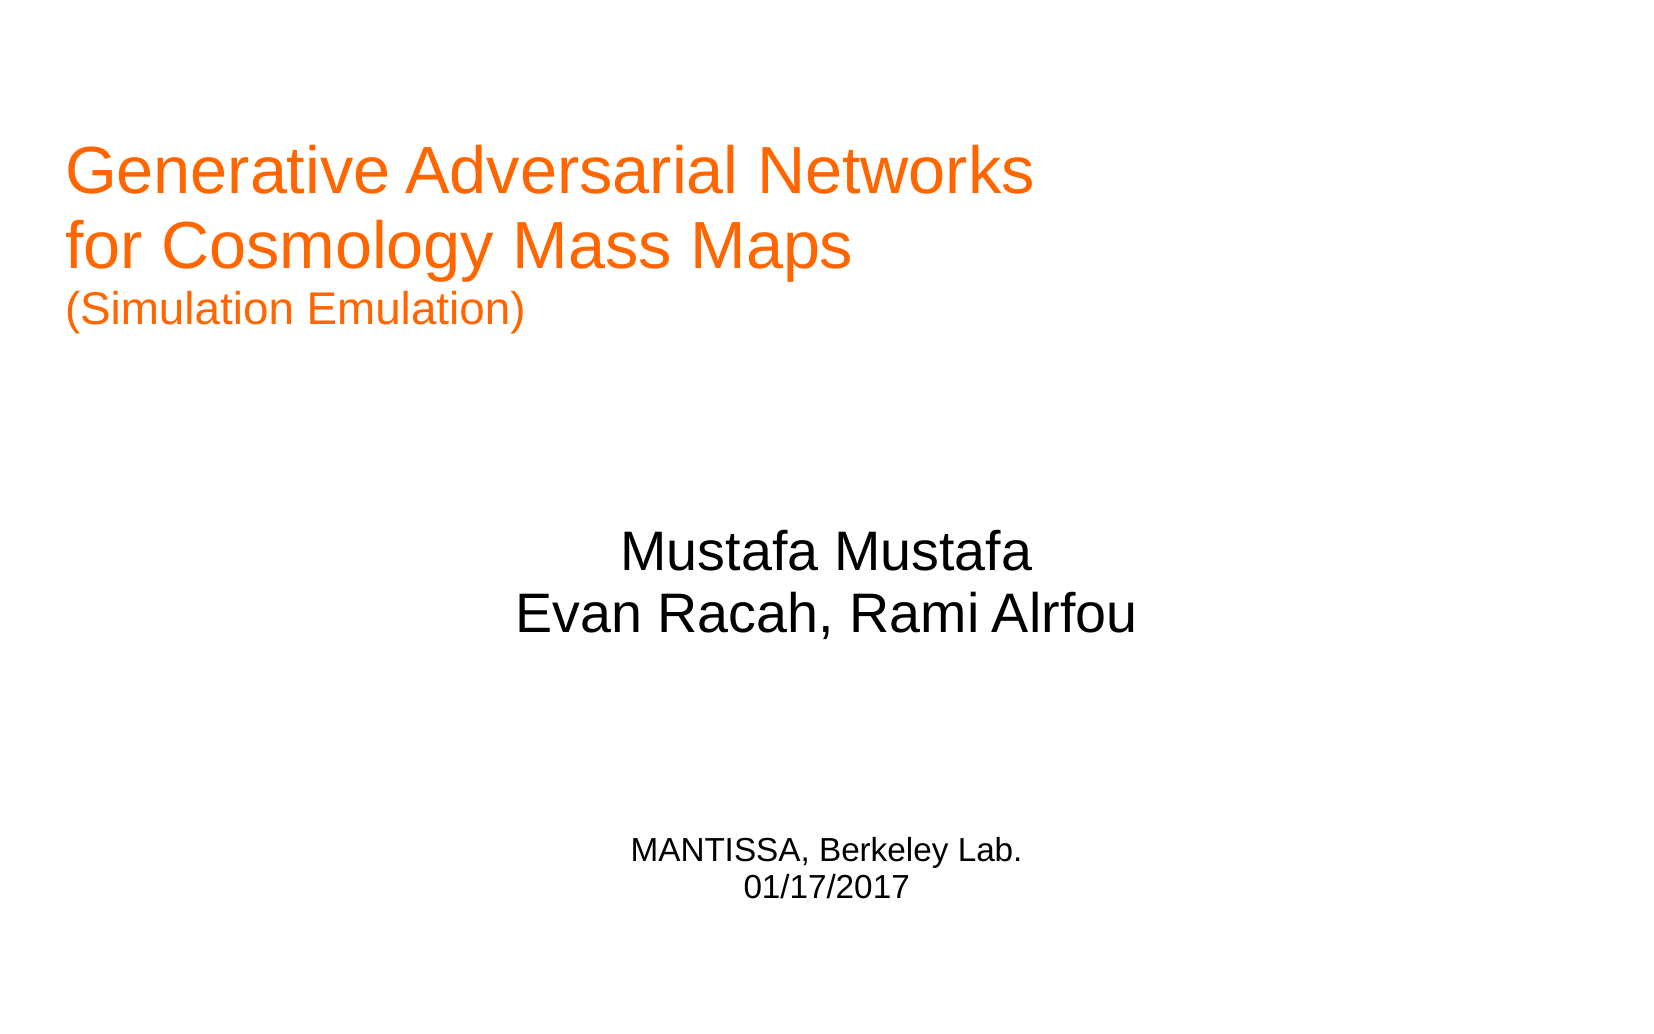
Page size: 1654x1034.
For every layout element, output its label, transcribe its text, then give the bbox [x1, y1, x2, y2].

title Generative Adversarial Networks for Cosmology Mass Maps (Simulation Emulation) [64, 110, 1591, 357]
subtitle Mustafa Mustafa Evan Racah, Rami Alrfou MANTISSA, Berkeley Lab. 01/17/2017 [82, 413, 1571, 1013]
